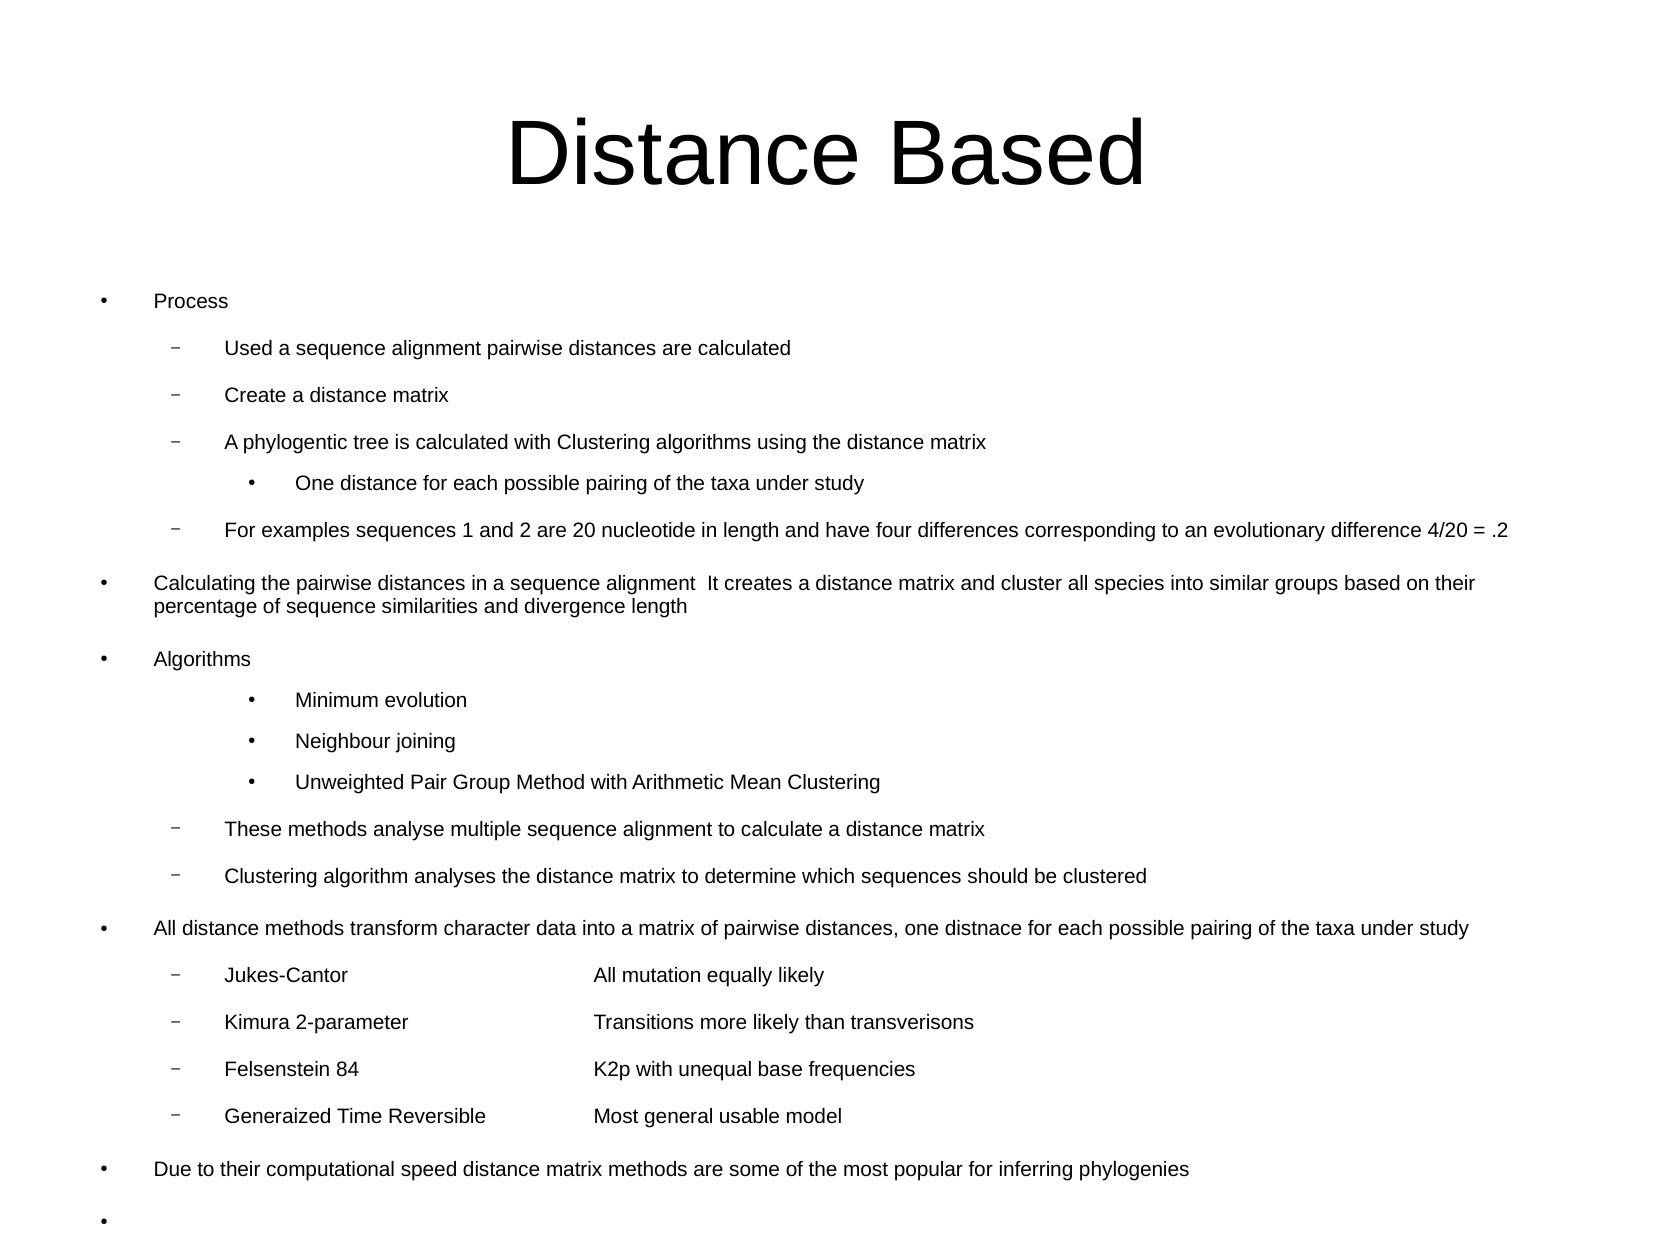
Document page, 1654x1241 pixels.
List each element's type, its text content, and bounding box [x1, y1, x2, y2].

title Distance Based [82, 49, 1571, 257]
list Process Used a sequence alignment pairwise distances are calculated Create a distance matrix A phylogentic tree is calculated with Clustering algorithms using the distance matrix One distance for each possible pairing of the taxa under study For examples sequences 1 and 2 are 20 nucleotide in length and have four differences corresponding to an evolutionary difference 4/20 = .2 Calculating the pairwise distances in a sequence alignment It creates a distance matrix and cluster all species into similar groups based on their percentage of sequence similarities and divergence length Algorithms Minimum evolution Neighbour joining Unweighted Pair Group Method with Arithmetic Mean Clustering These methods analyse multiple sequence alignment to calculate a distance matrix Clustering algorithm analyses the distance matrix to determine which sequences should be clustered All distance methods transform character data into a matrix of pairwise distances, one distnace for each possible pairing of the taxa under study Jukes-Cantor All mutation equally likely Kimura 2-parameter Transitions more likely than transverisons Felsenstein 84 K2p with unequal base frequencies Generaized Time Reversible Most general usable model Due to their computational speed distance matrix methods are some of the most popular for inferring phylogenies [82, 290, 1583, 1229]
